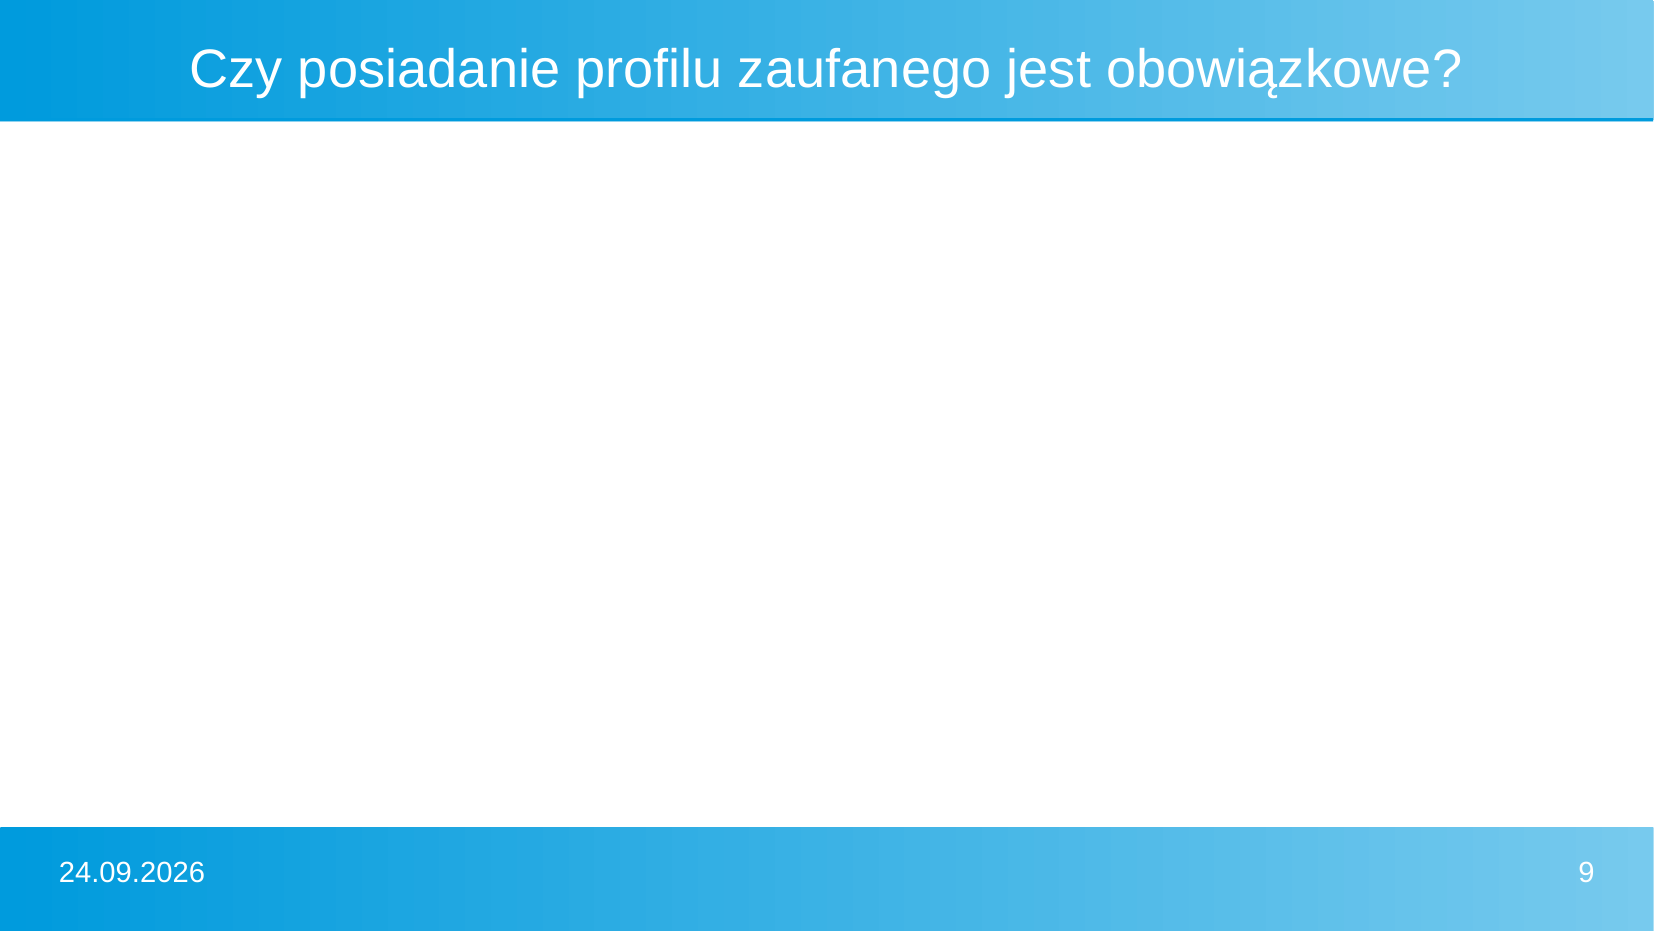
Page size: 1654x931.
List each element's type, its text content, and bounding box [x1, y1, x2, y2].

title Czy posiadanie profilu zaufanego jest obowiązkowe? [59, 29, 1595, 108]
